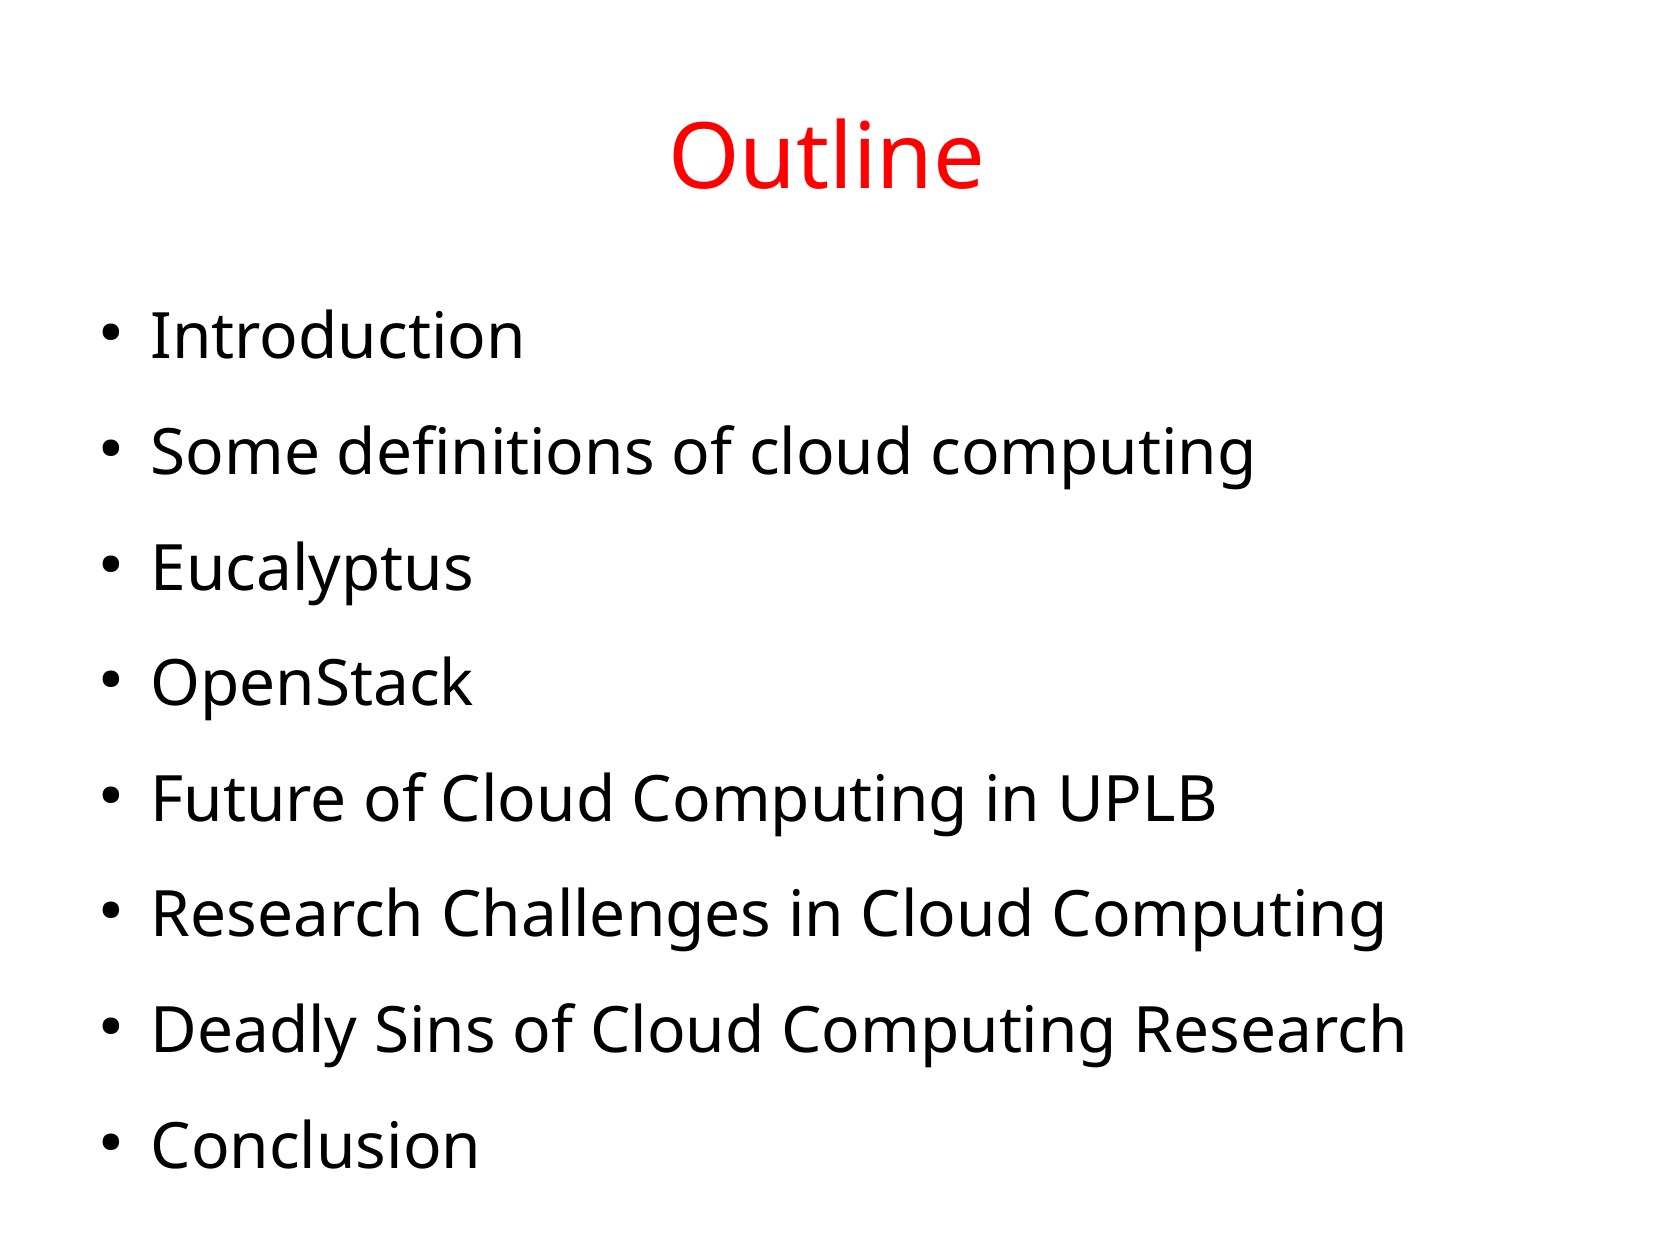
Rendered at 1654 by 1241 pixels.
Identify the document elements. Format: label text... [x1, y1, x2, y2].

title Outline [82, 49, 1571, 257]
list Introduction Some definitions of cloud computing Eucalyptus OpenStack Future of Cloud Computing in UPLB Research Challenges in Cloud Computing Deadly Sins of Cloud Computing Research Conclusion [82, 290, 1538, 1193]
